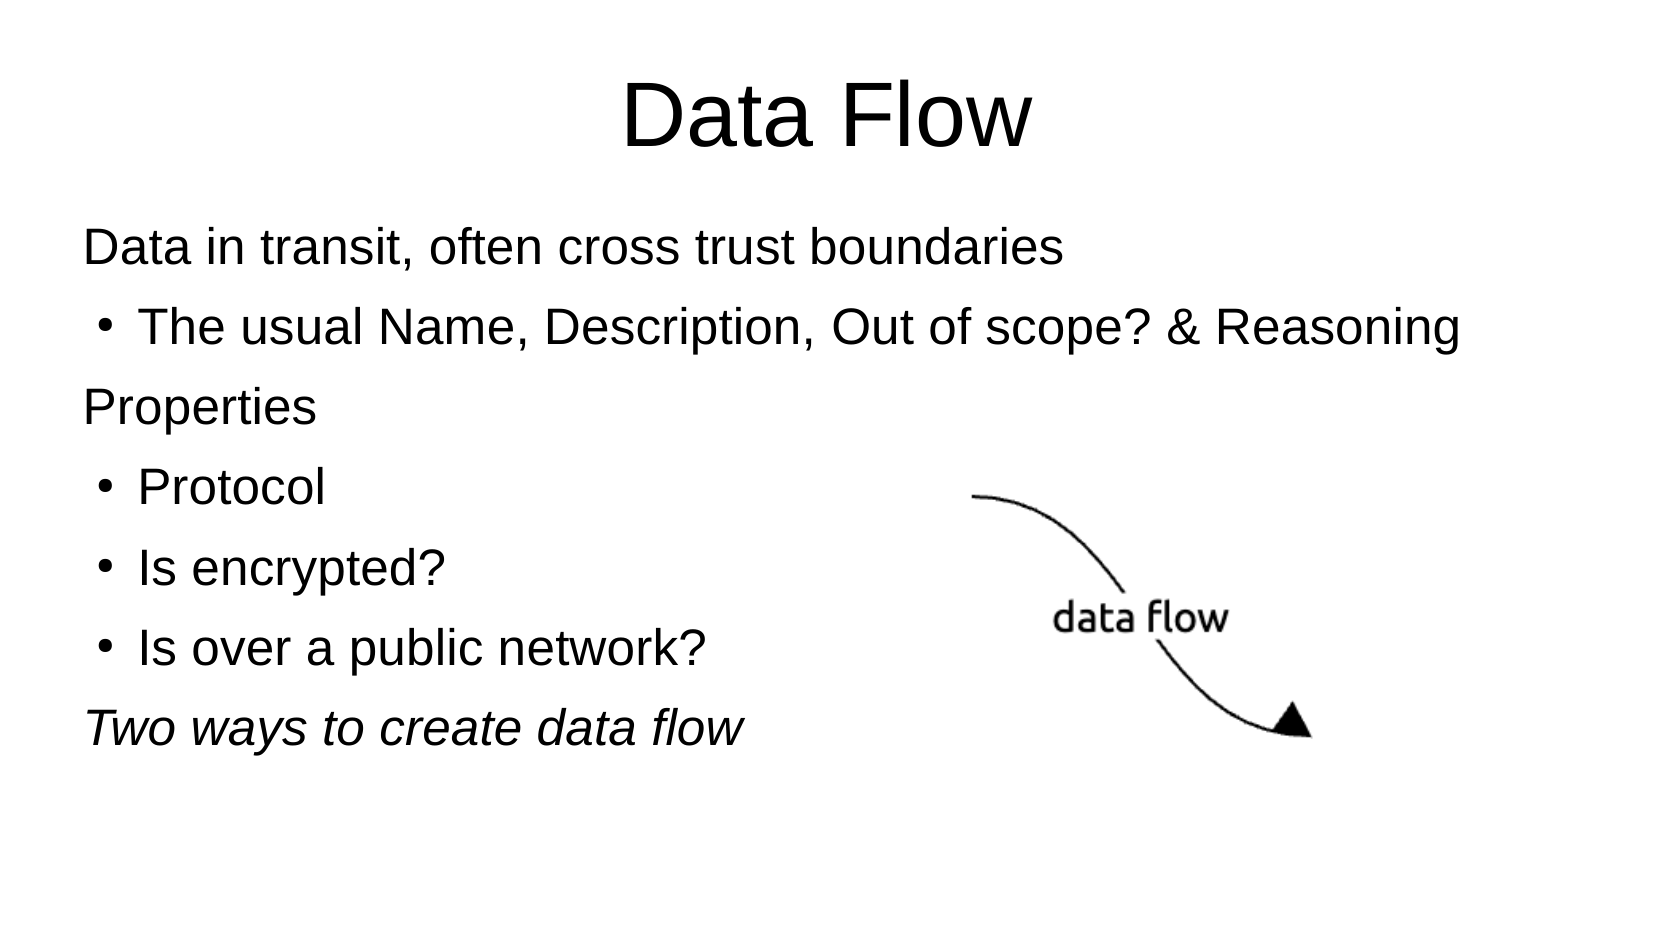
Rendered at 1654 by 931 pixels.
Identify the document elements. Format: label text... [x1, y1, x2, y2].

list Data in transit, often cross trust boundaries The usual Name, Description, Out of scope? & Reasoning Properties Protocol Is encrypted? Is over a public network? Two ways to create data flow [82, 217, 1571, 758]
title Data Flow [82, 37, 1571, 193]
picture [918, 449, 1351, 790]
